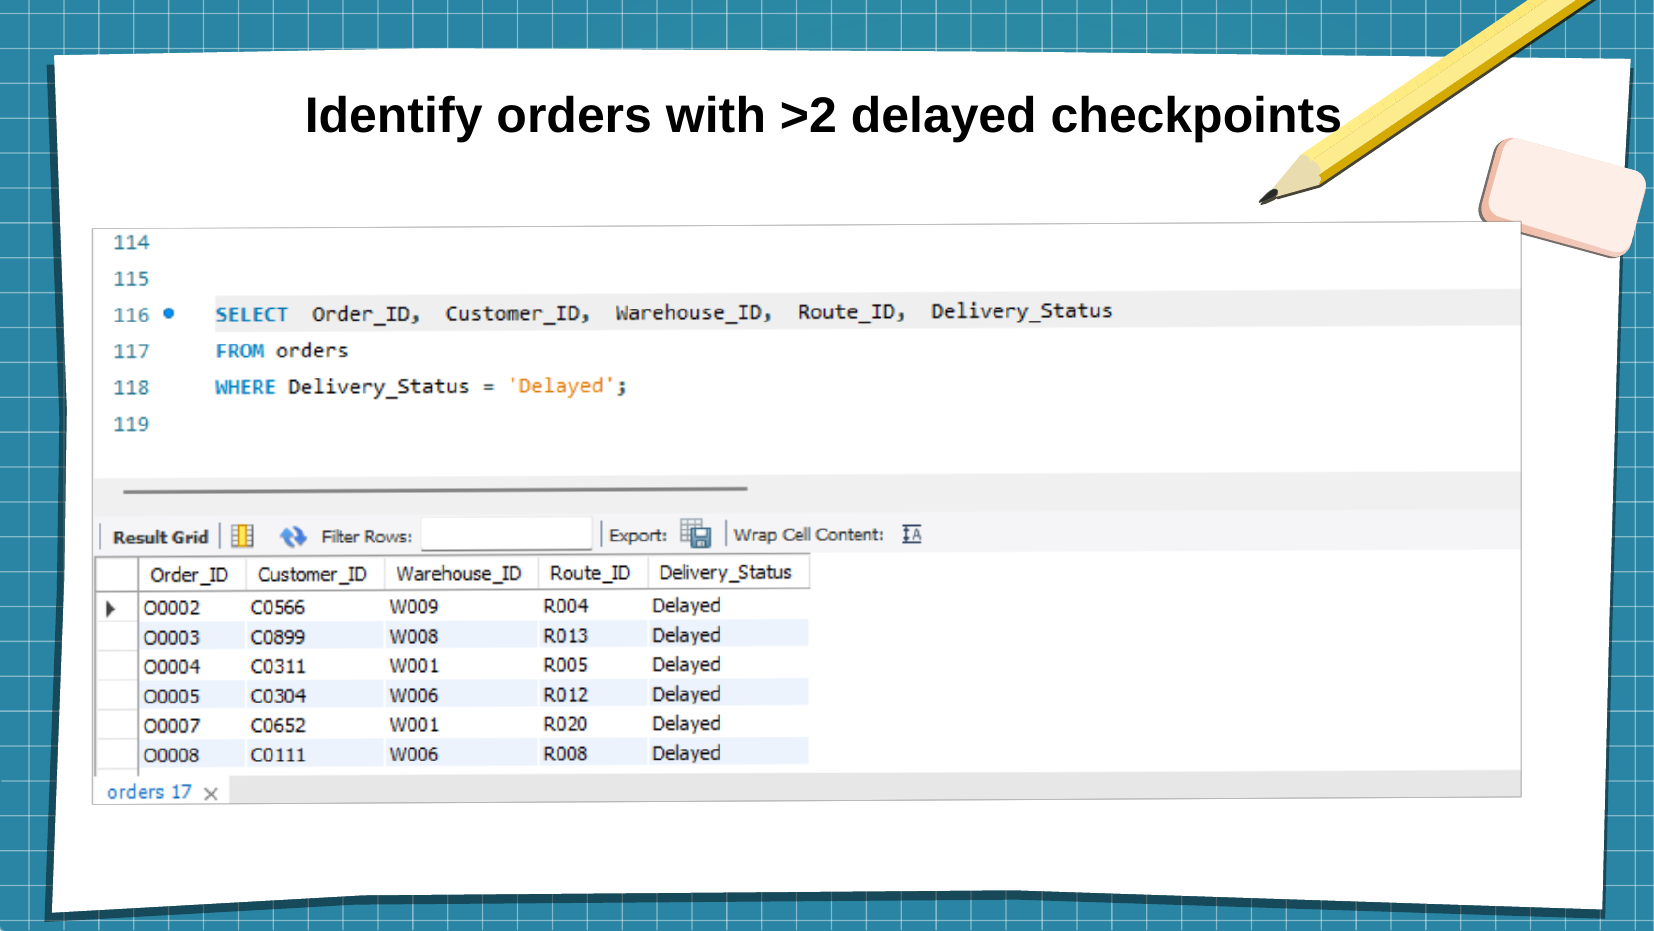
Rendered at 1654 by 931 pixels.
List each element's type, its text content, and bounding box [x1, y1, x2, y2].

title Identify orders with >2 delayed checkpoints [82, 37, 1571, 193]
picture [88, 217, 1523, 807]
